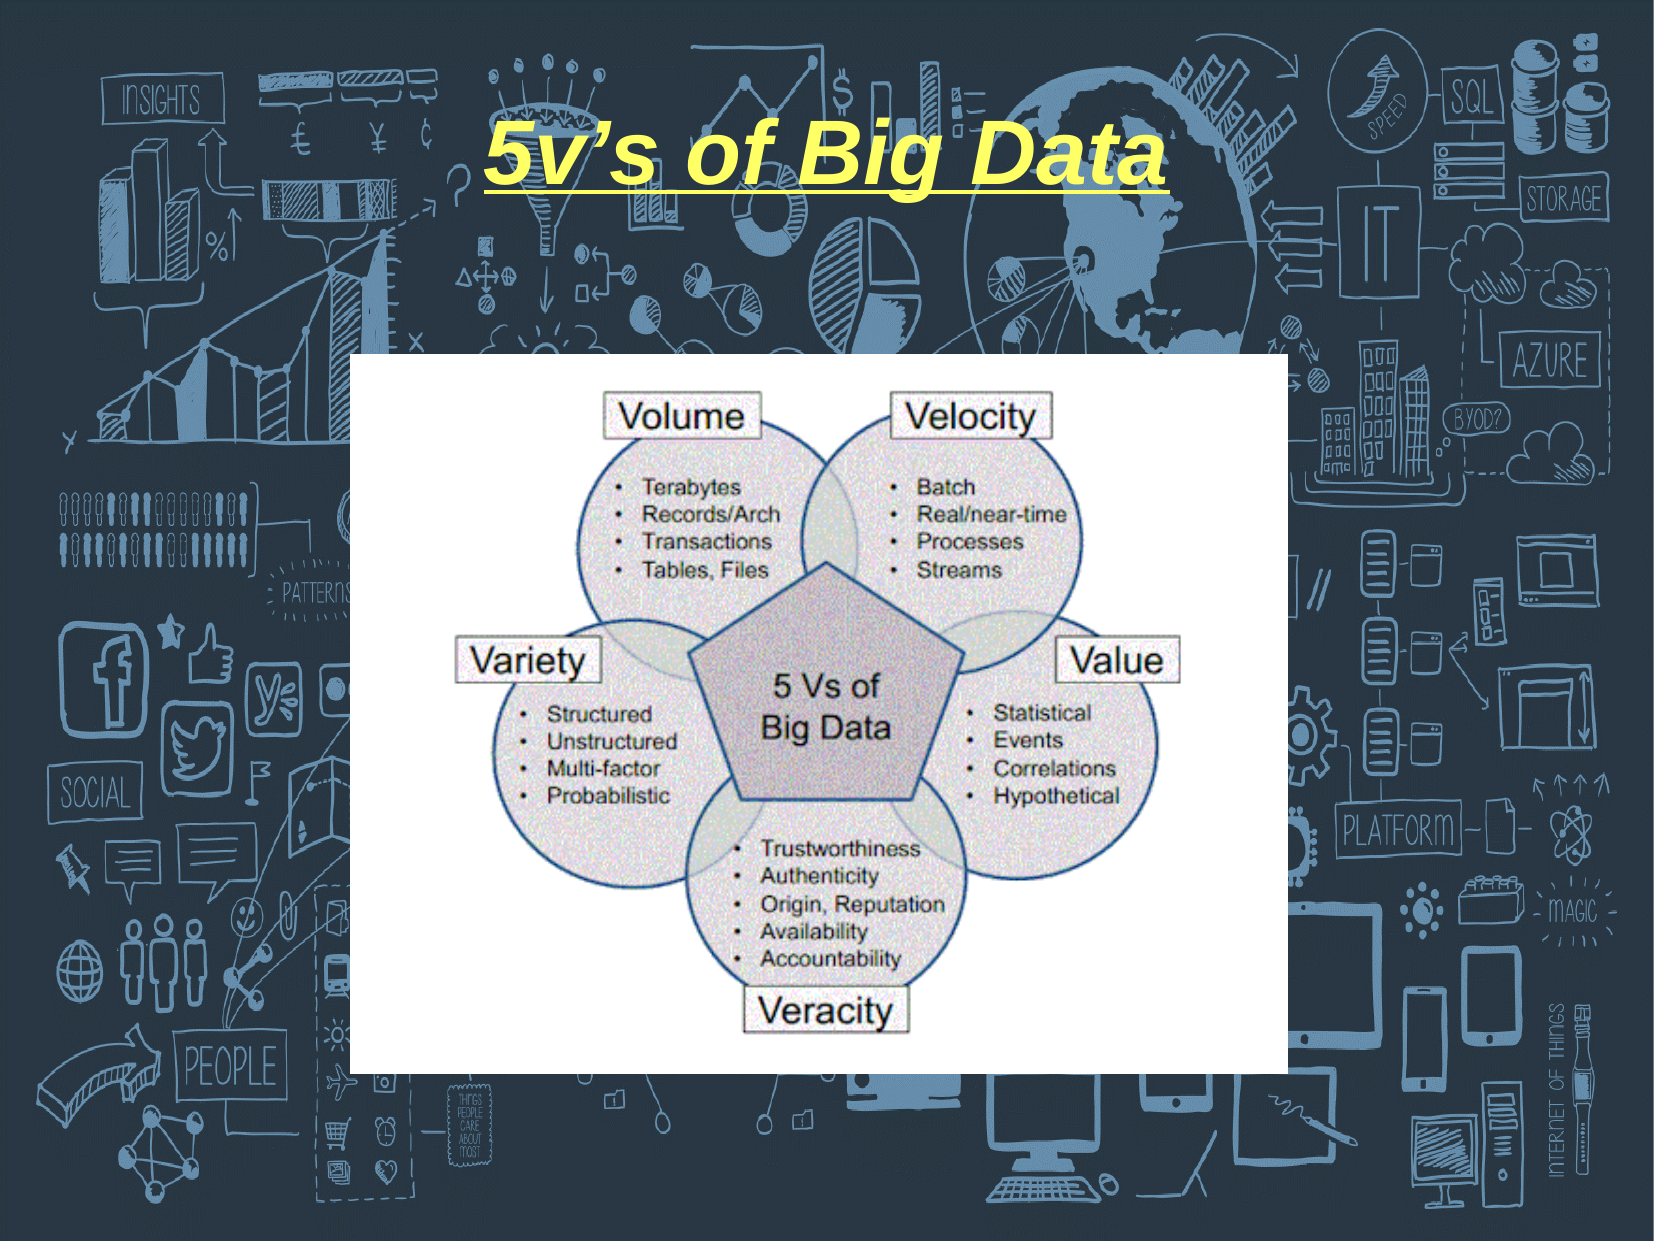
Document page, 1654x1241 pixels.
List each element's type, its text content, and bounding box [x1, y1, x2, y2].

picture [0, 0, 1654, 1241]
title 5v’s of Big Data [82, 49, 1571, 257]
